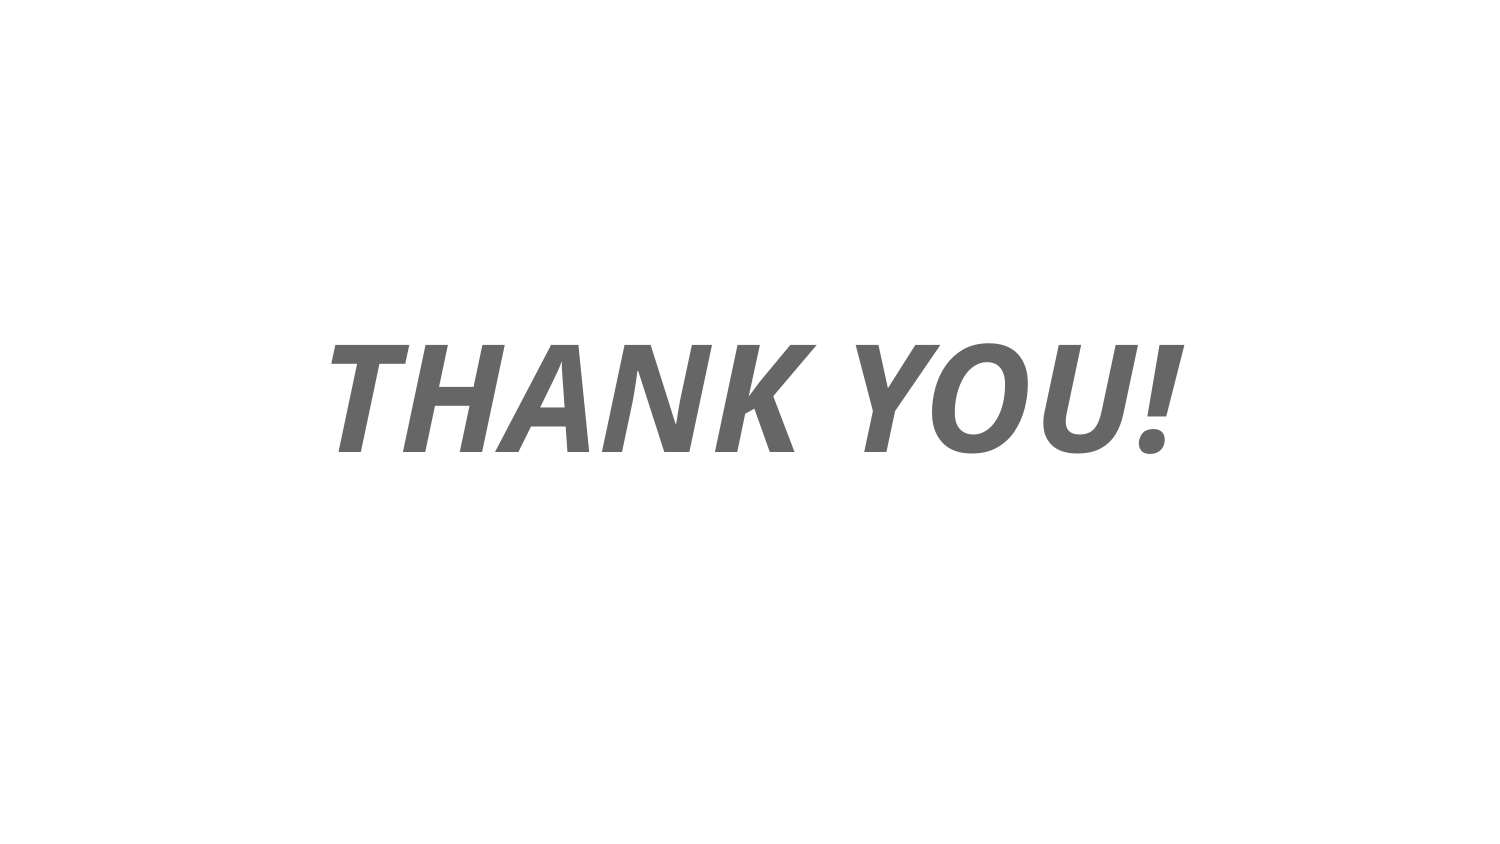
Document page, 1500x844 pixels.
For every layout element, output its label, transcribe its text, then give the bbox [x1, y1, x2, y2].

list THANK YOU! [119, 287, 1381, 659]
